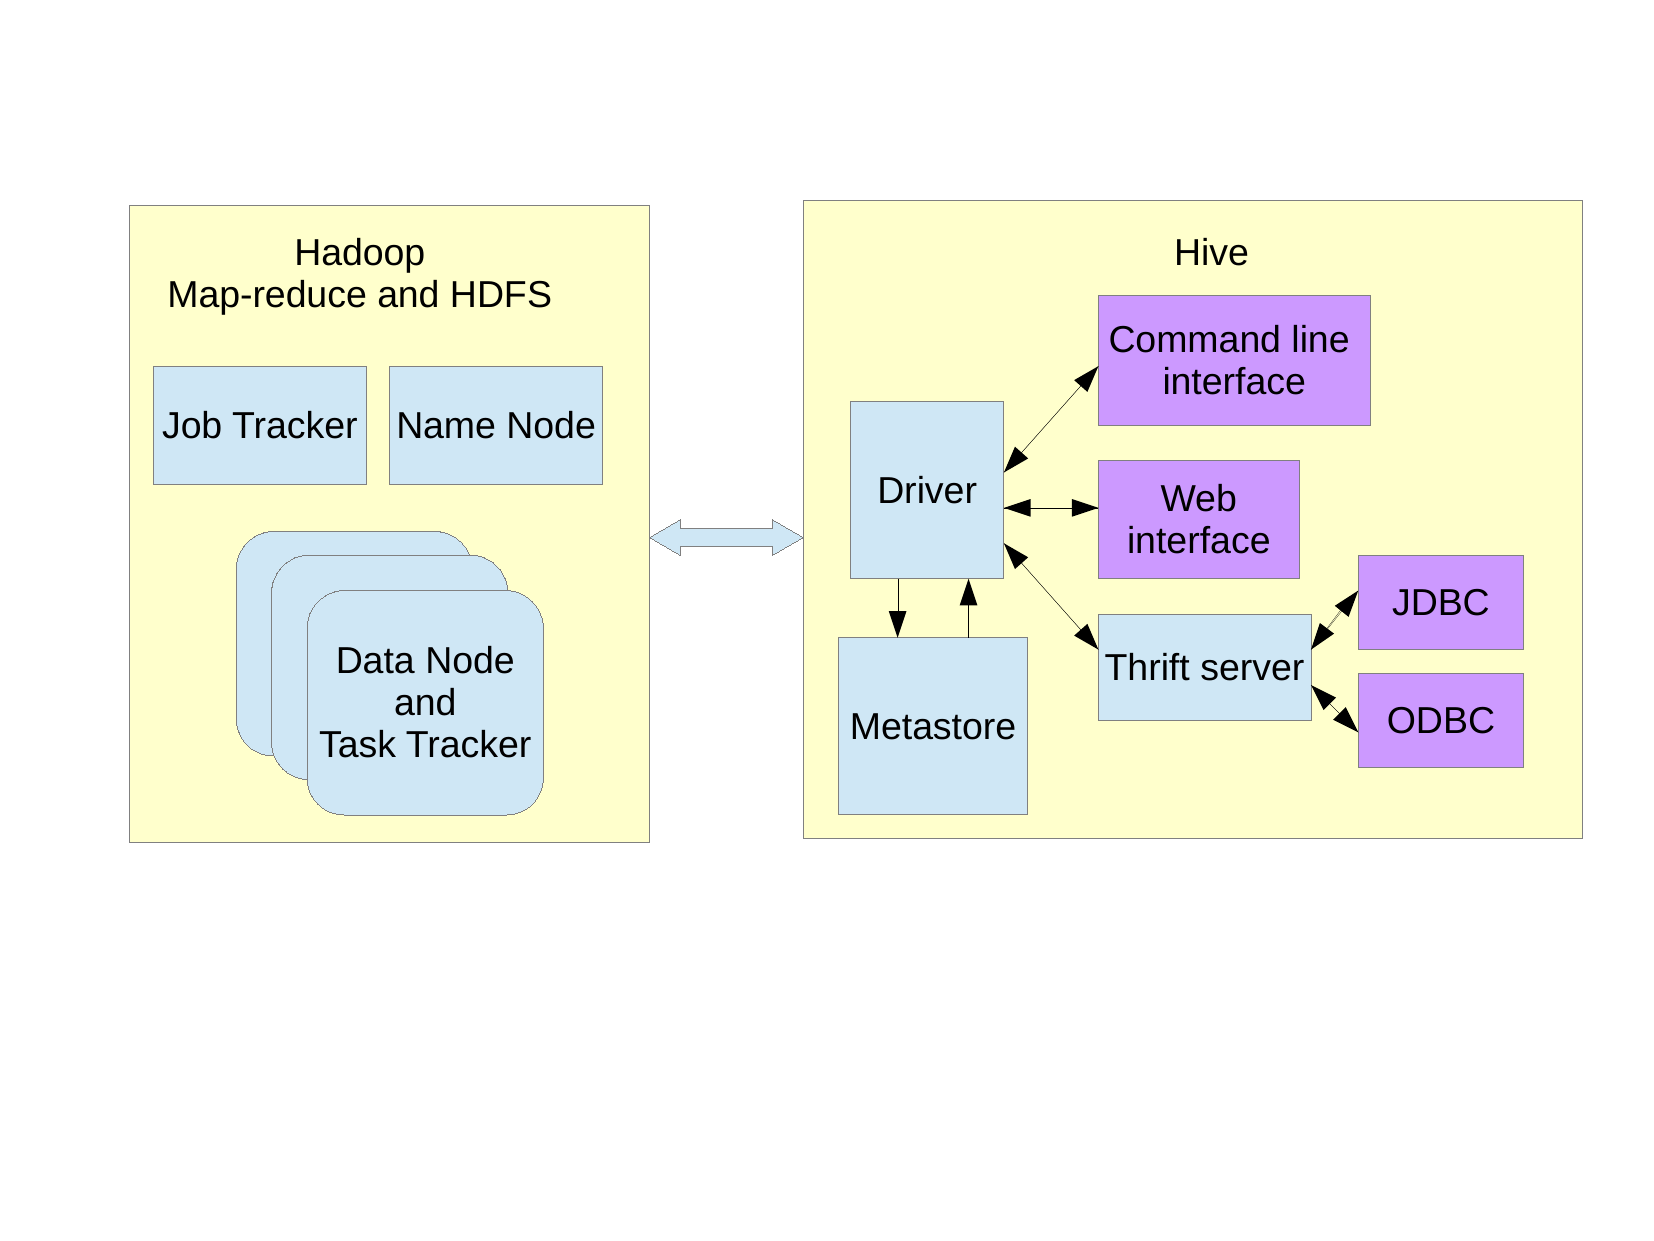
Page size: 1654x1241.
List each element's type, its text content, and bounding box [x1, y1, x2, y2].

text_box Hadoop Map-reduce and HDFS [152, 224, 567, 324]
text_box Job Tracker [153, 366, 367, 485]
text_box Name Node [389, 366, 603, 485]
text_box Driver [850, 401, 1004, 579]
text_box JDBC [1358, 555, 1524, 650]
text_box Data Node and Task Tracker [307, 590, 544, 816]
text_box Hive [1159, 224, 1264, 282]
text_box ODBC [1358, 673, 1524, 768]
text_box [129, 200, 1583, 843]
text_box Web interface [1098, 460, 1300, 579]
text_box Command line interface [1098, 295, 1371, 426]
text_box Thrift server [1098, 614, 1312, 721]
text_box Metastore [838, 637, 1028, 815]
